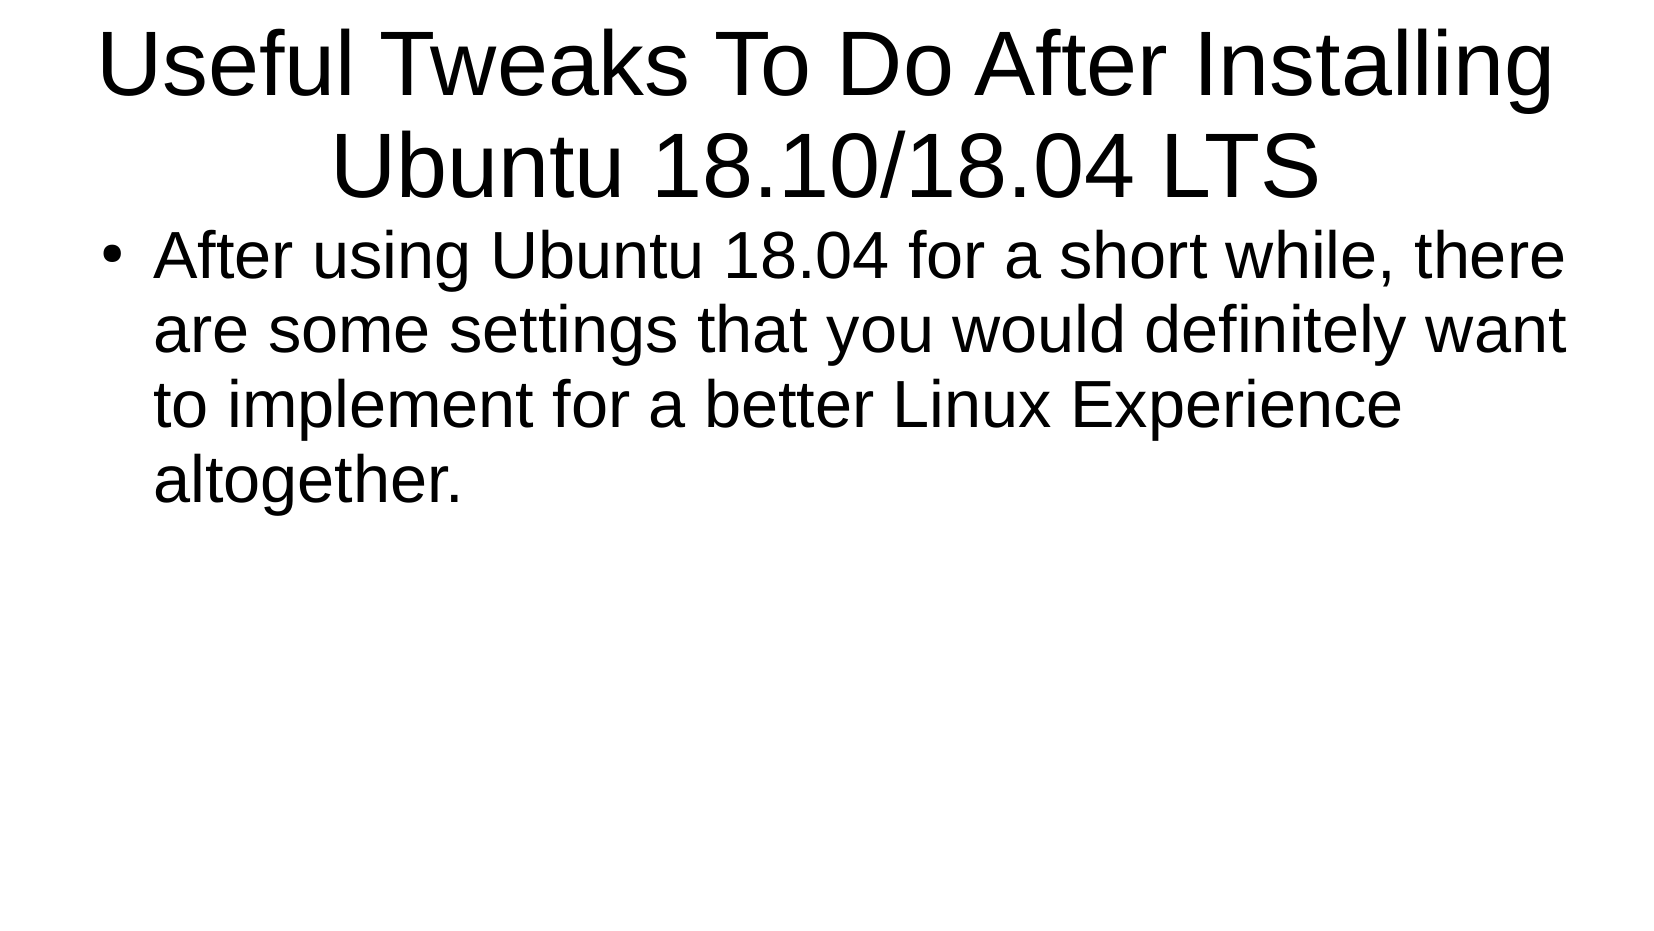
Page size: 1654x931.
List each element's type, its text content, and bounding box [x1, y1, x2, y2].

list After using Ubuntu 18.04 for a short while, there are some settings that you would definitely want to implement for a better Linux Experience altogether. [82, 217, 1571, 758]
title Useful Tweaks To Do After Installing Ubuntu 18.10/18.04 LTS [82, 12, 1571, 217]
